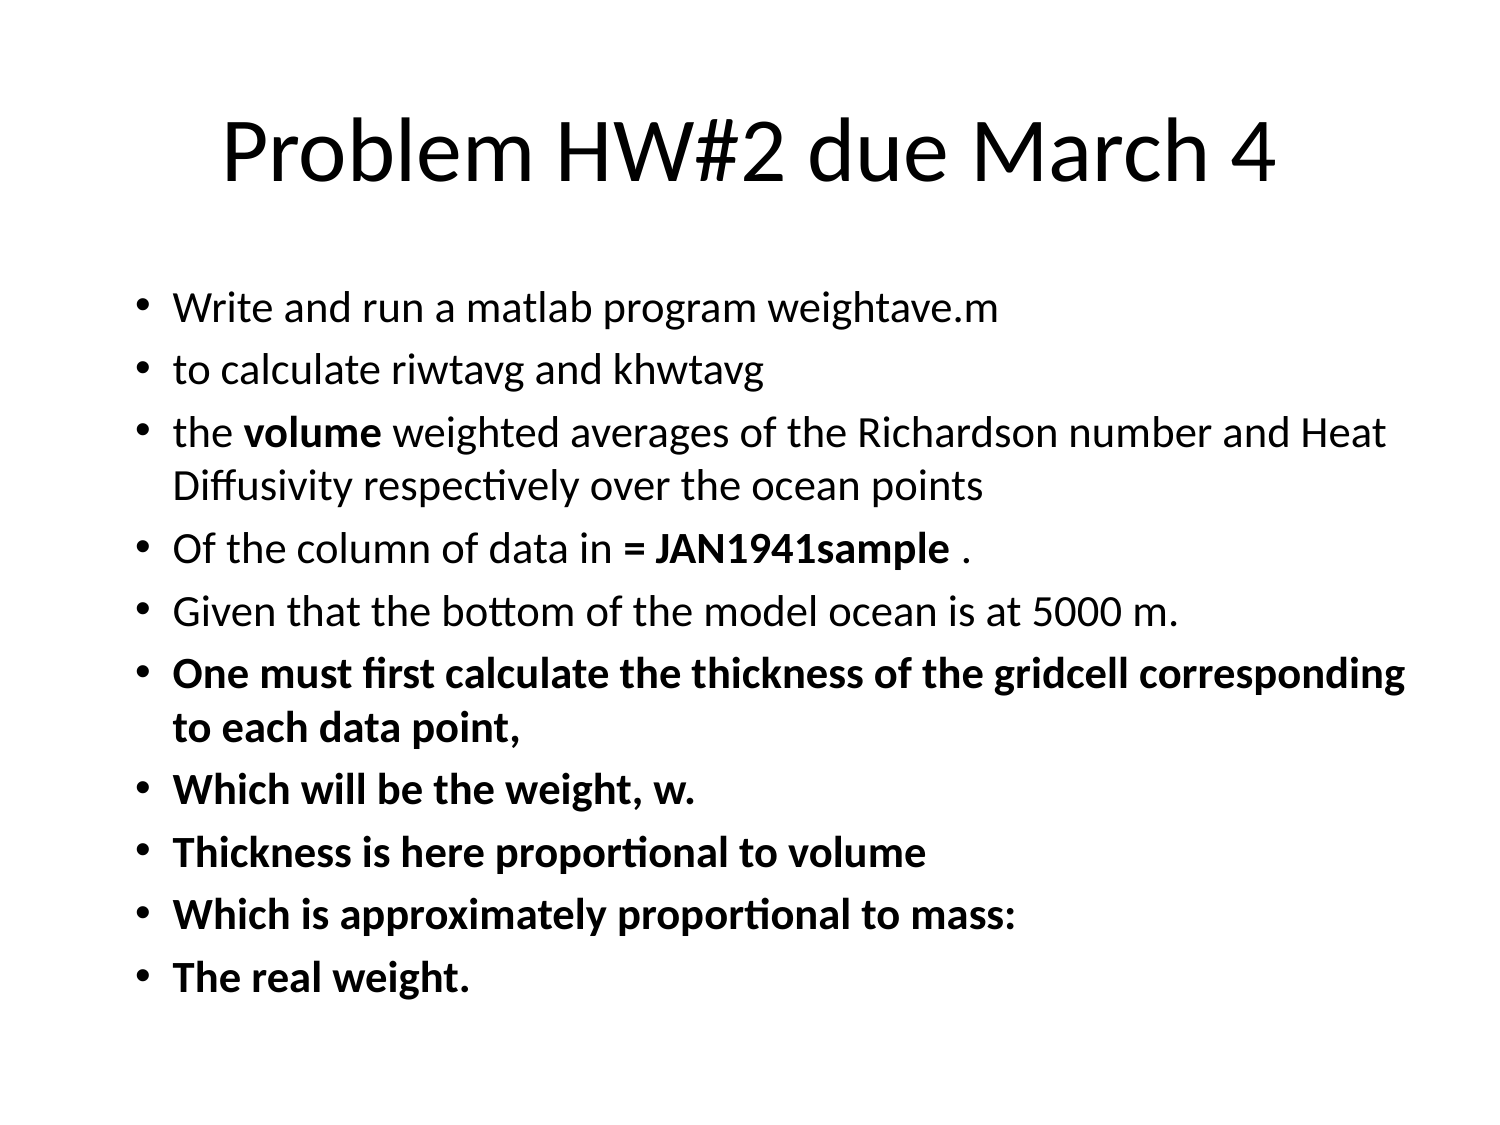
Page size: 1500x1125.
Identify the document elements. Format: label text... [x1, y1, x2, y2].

title Problem HW#2 due March 4 [75, 50, 1425, 239]
list Write and run a matlab program weightave.m to calculate riwtavg and khwtavg the volume weighted averages of the Richardson number and Heat Diffusivity respectively over the ocean points Of the column of data in = JAN1941sample . Given that the bottom of the model ocean is at 5000 m. One must first calculate the thickness of the gridcell corresponding to each data point, Which will be the weight, w. Thickness is here proportional to volume Which is approximately proportional to mass: The real weight. [120, 270, 1471, 1013]
